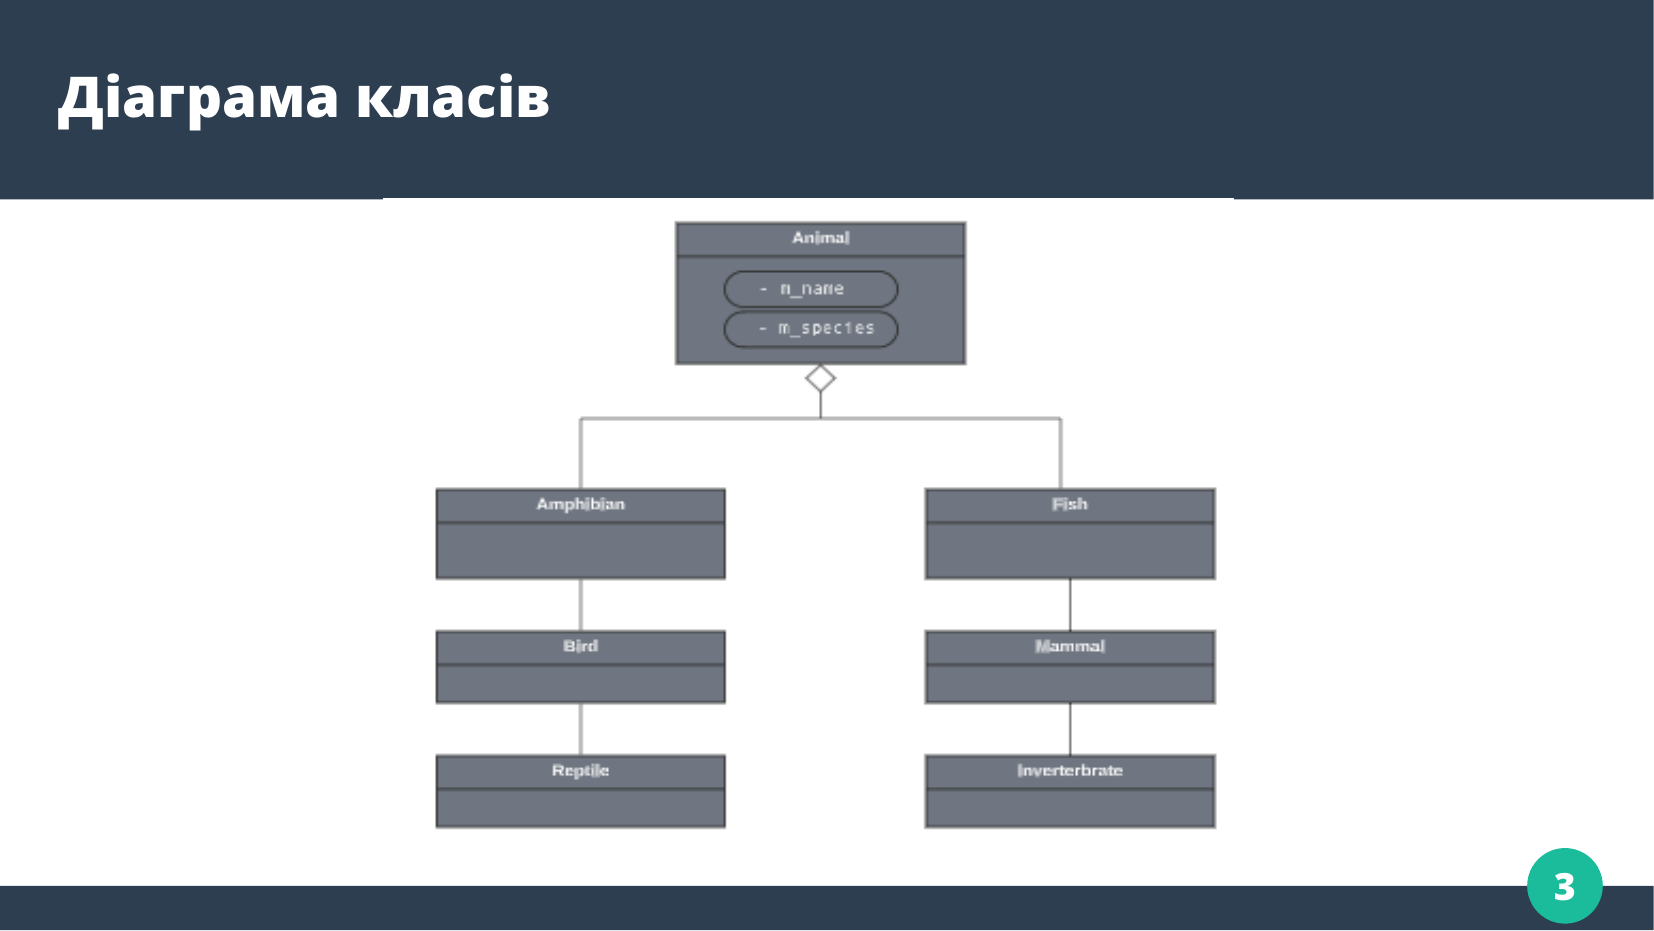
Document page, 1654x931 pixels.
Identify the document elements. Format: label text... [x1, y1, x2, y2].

title Діаграма класів [59, 37, 1595, 155]
picture [383, 198, 1234, 857]
